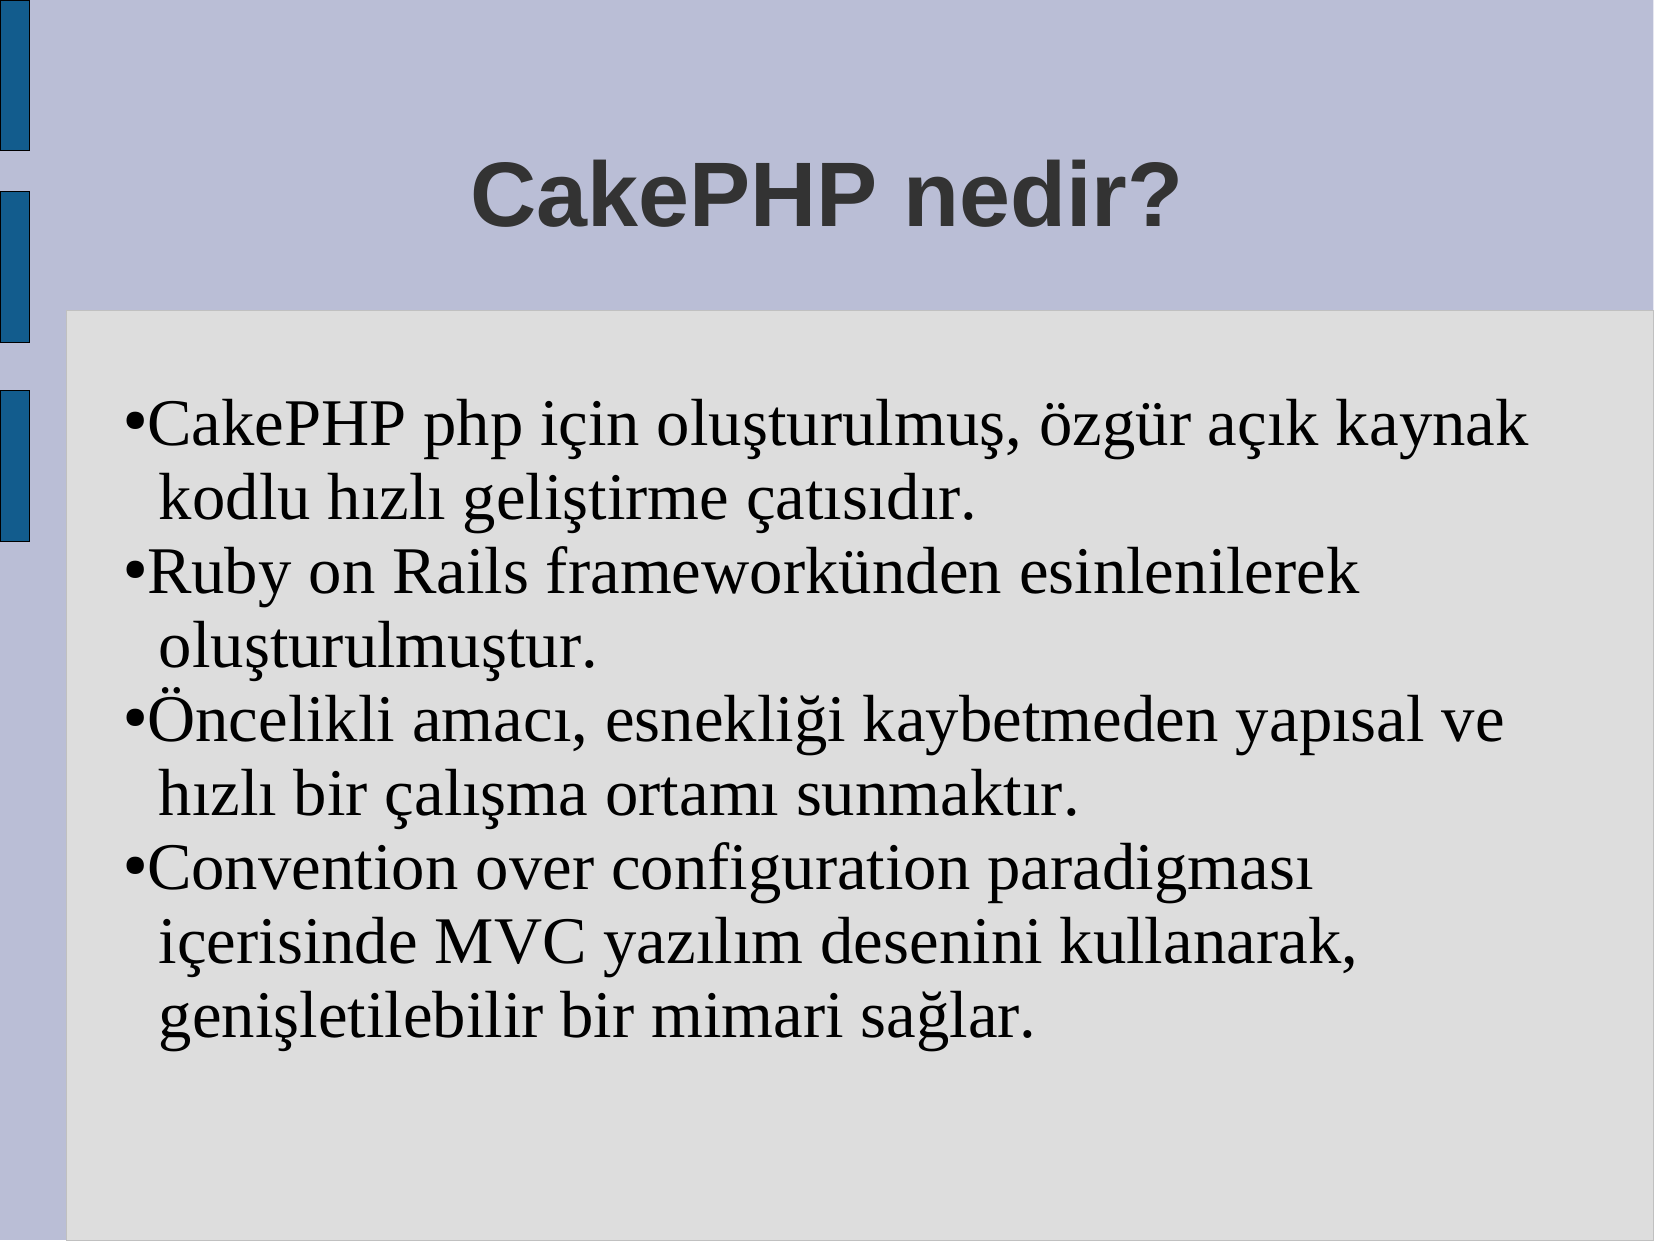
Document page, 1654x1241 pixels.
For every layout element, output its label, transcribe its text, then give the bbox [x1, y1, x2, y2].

subtitle CakePHP php için oluşturulmuş, özgür açık kaynak kodlu hızlı geliştirme çatısıdır. Ruby on Rails frameworkünden esinlenilerek oluşturulmuştur. Öncelikli amacı, esnekliği kaybetmeden yapısal ve hızlı bir çalışma ortamı sunmaktır. Convention over configuration paradigması içerisinde MVC yazılım desenini kullanarak, genişletilebilir bir mimari sağlar. [123, 354, 1536, 1159]
title CakePHP nedir? [121, 98, 1534, 291]
